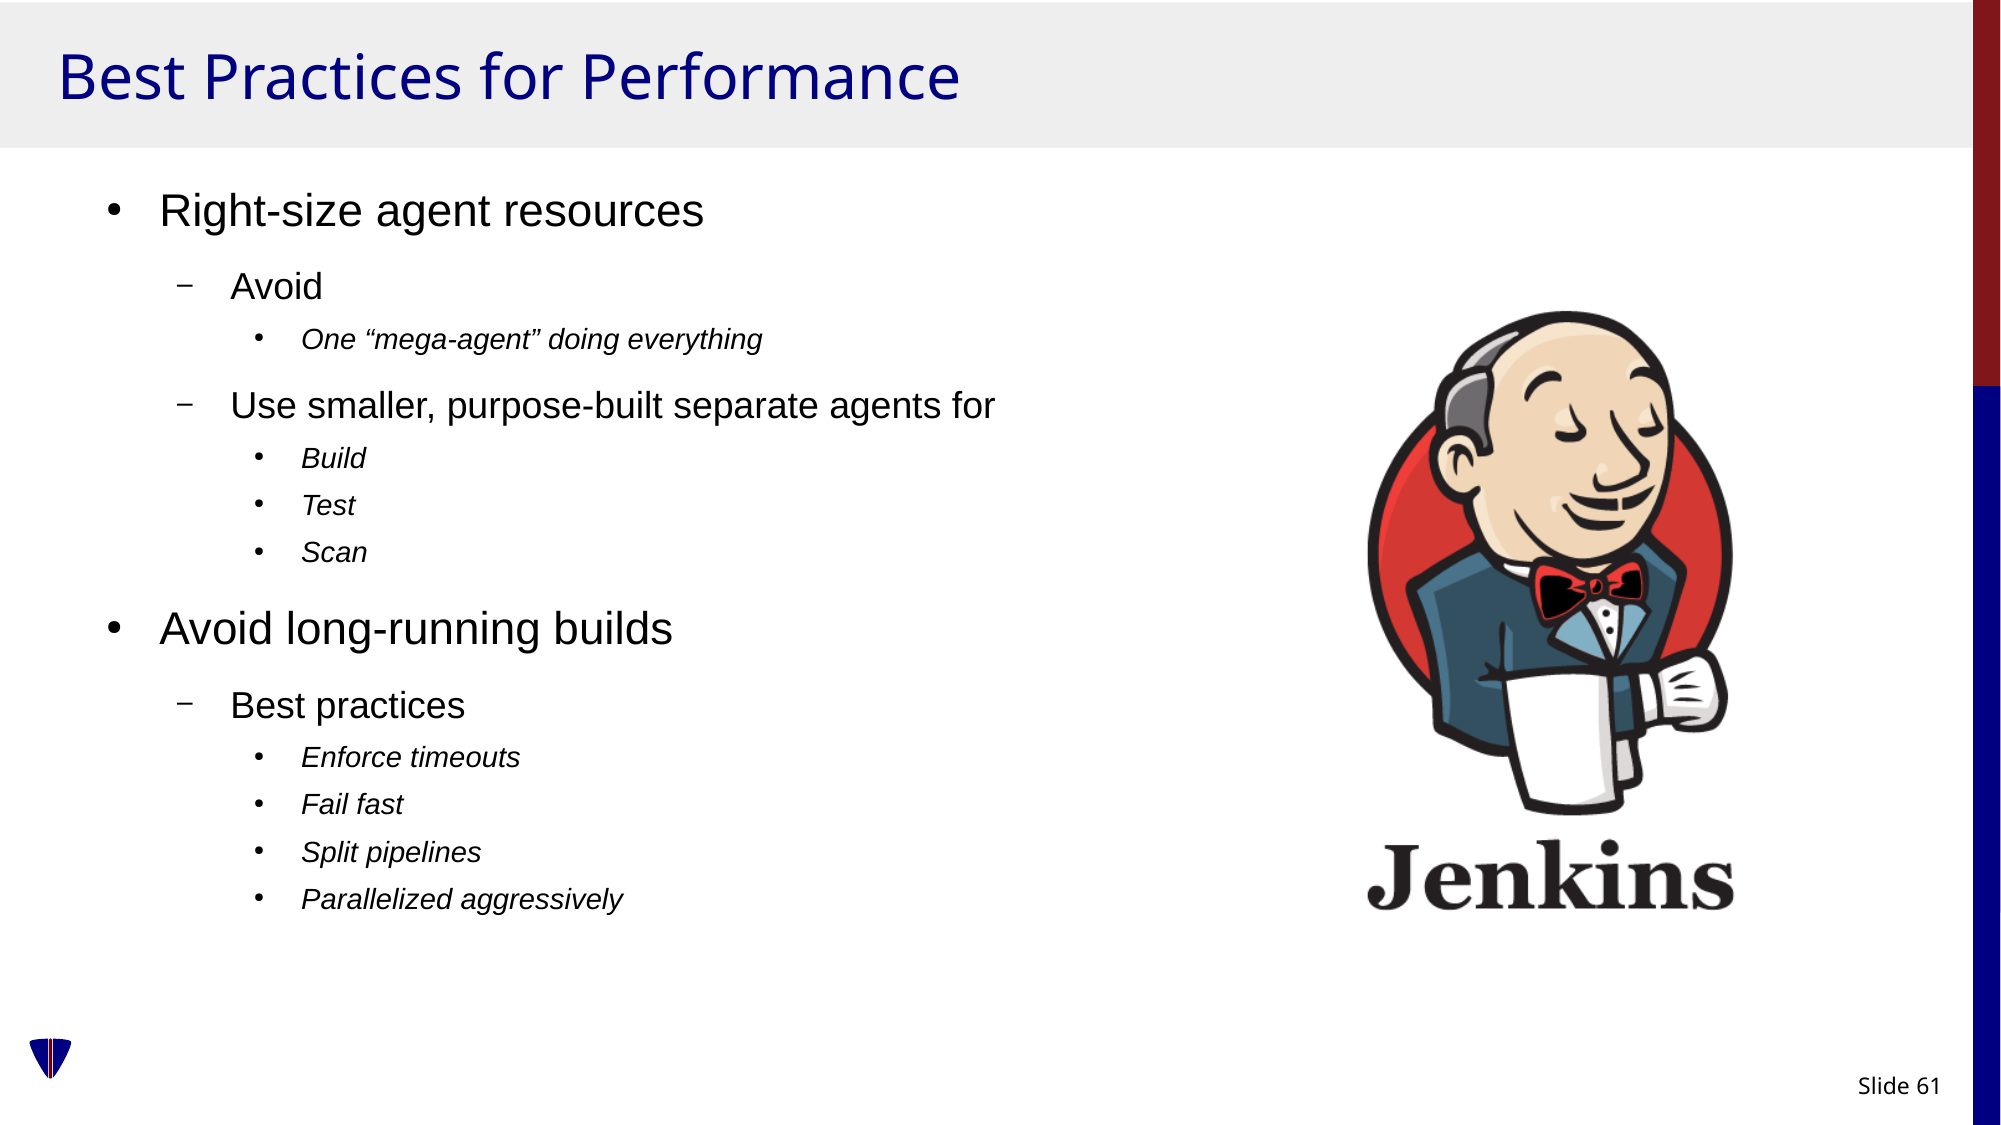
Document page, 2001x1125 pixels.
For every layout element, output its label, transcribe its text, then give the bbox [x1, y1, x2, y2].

title Best Practices for Performance [0, 2, 1973, 148]
list Right-size agent resources Avoid One “mega-agent” doing everything Use smaller, purpose-built separate agents for Build Test Scan Avoid long-running builds Best practices Enforce timeouts Fail fast Split pipelines Parallelized aggressively [88, 177, 1123, 1034]
picture [1240, 295, 1861, 916]
